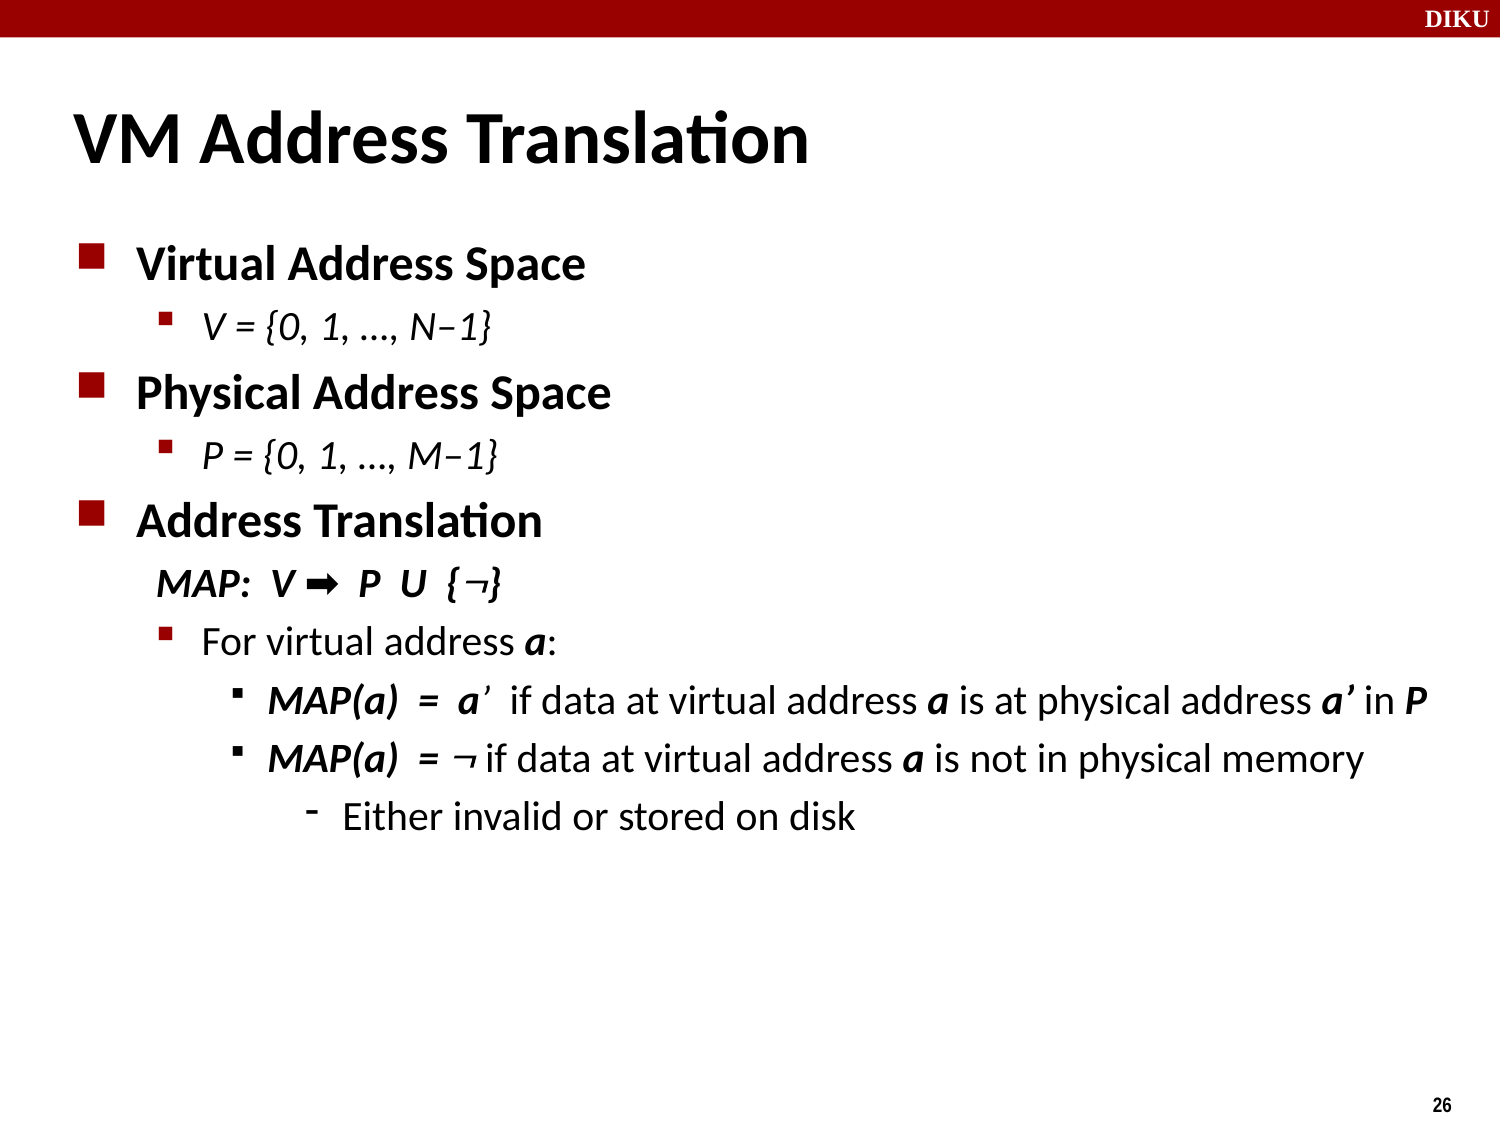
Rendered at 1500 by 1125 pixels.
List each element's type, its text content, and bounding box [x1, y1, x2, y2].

text_box VM Address Translation [58, 71, 1304, 197]
text_box Virtual Address Space V = {0, 1, …, N–1} Physical Address Space P = {0, 1, …, M–1} Address Translation MAP: V ➡ P U {Ø} For virtual address a: MAP(a) = a’ if data at virtual address a is at physical address a’ in P MAP(a) = Ø if data at virtual address a is not in physical memory Either invalid or stored on disk [65, 223, 1450, 1039]
